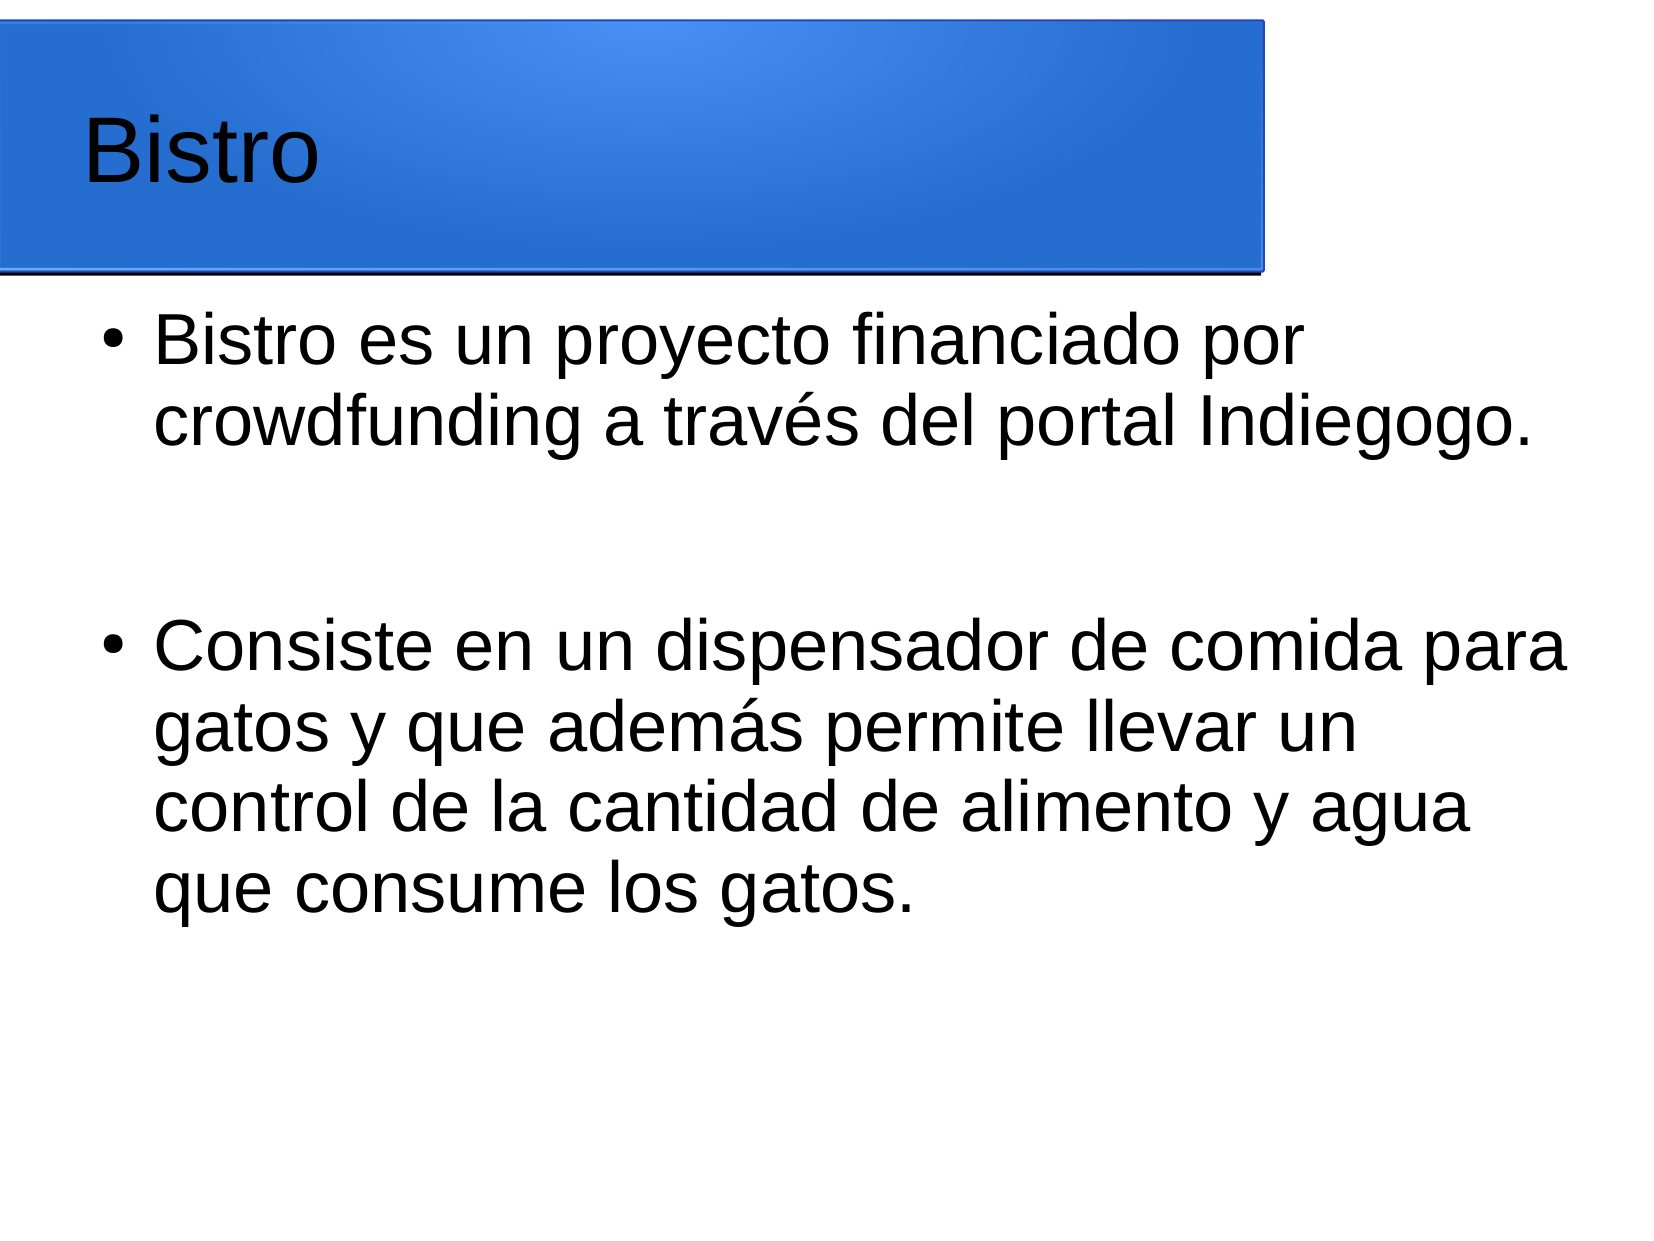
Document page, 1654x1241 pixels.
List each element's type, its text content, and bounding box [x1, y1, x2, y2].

title Bistro [82, 47, 1235, 252]
list Bistro es un proyecto financiado por crowdfunding a través del portal Indiegogo. Consiste en un dispensador de comida para gatos y que además permite llevar un control de la cantidad de alimento y agua que consume los gatos. [82, 299, 1571, 1019]
